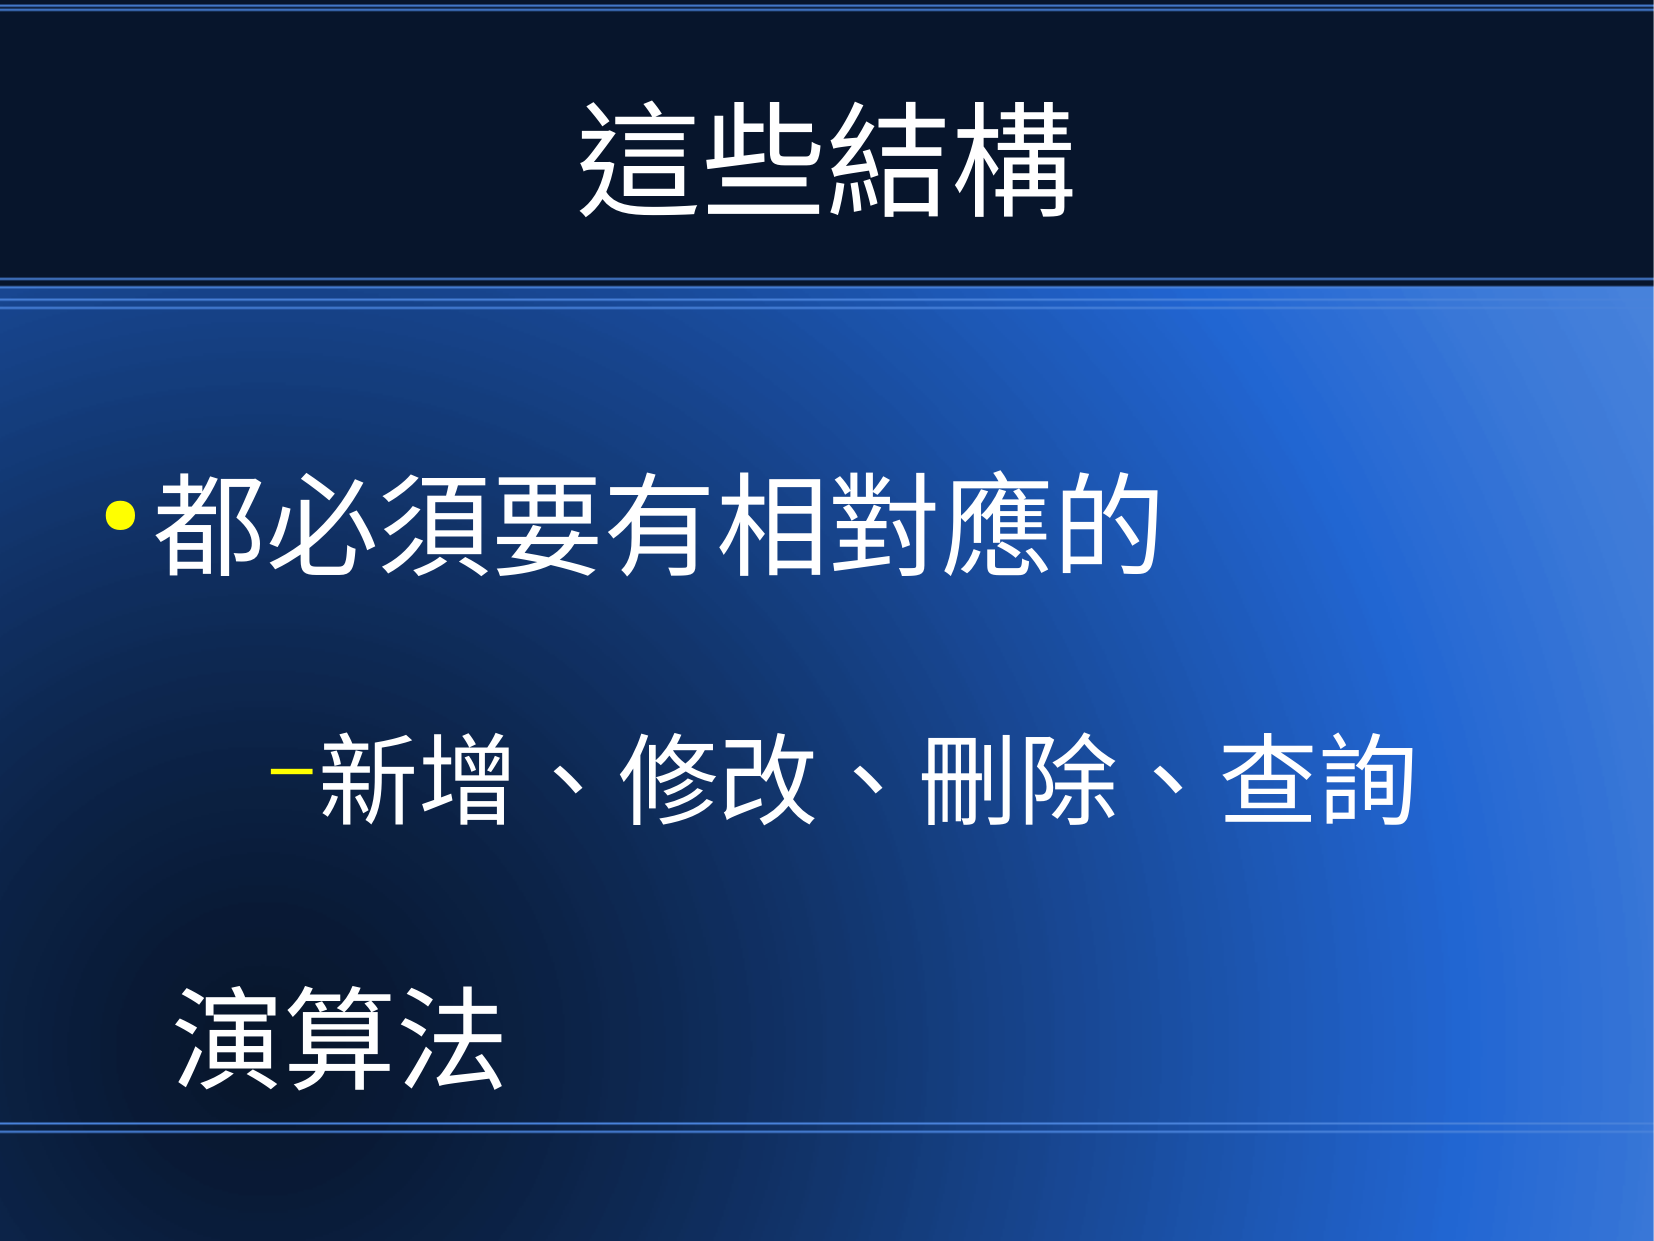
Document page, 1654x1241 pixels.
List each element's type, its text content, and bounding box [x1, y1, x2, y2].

picture [0, 0, 1654, 1241]
title 這些結構 [82, 49, 1571, 257]
list 都必須要有相對應的 新增、修改、刪除、查詢 演算法 [82, 355, 1571, 1241]
